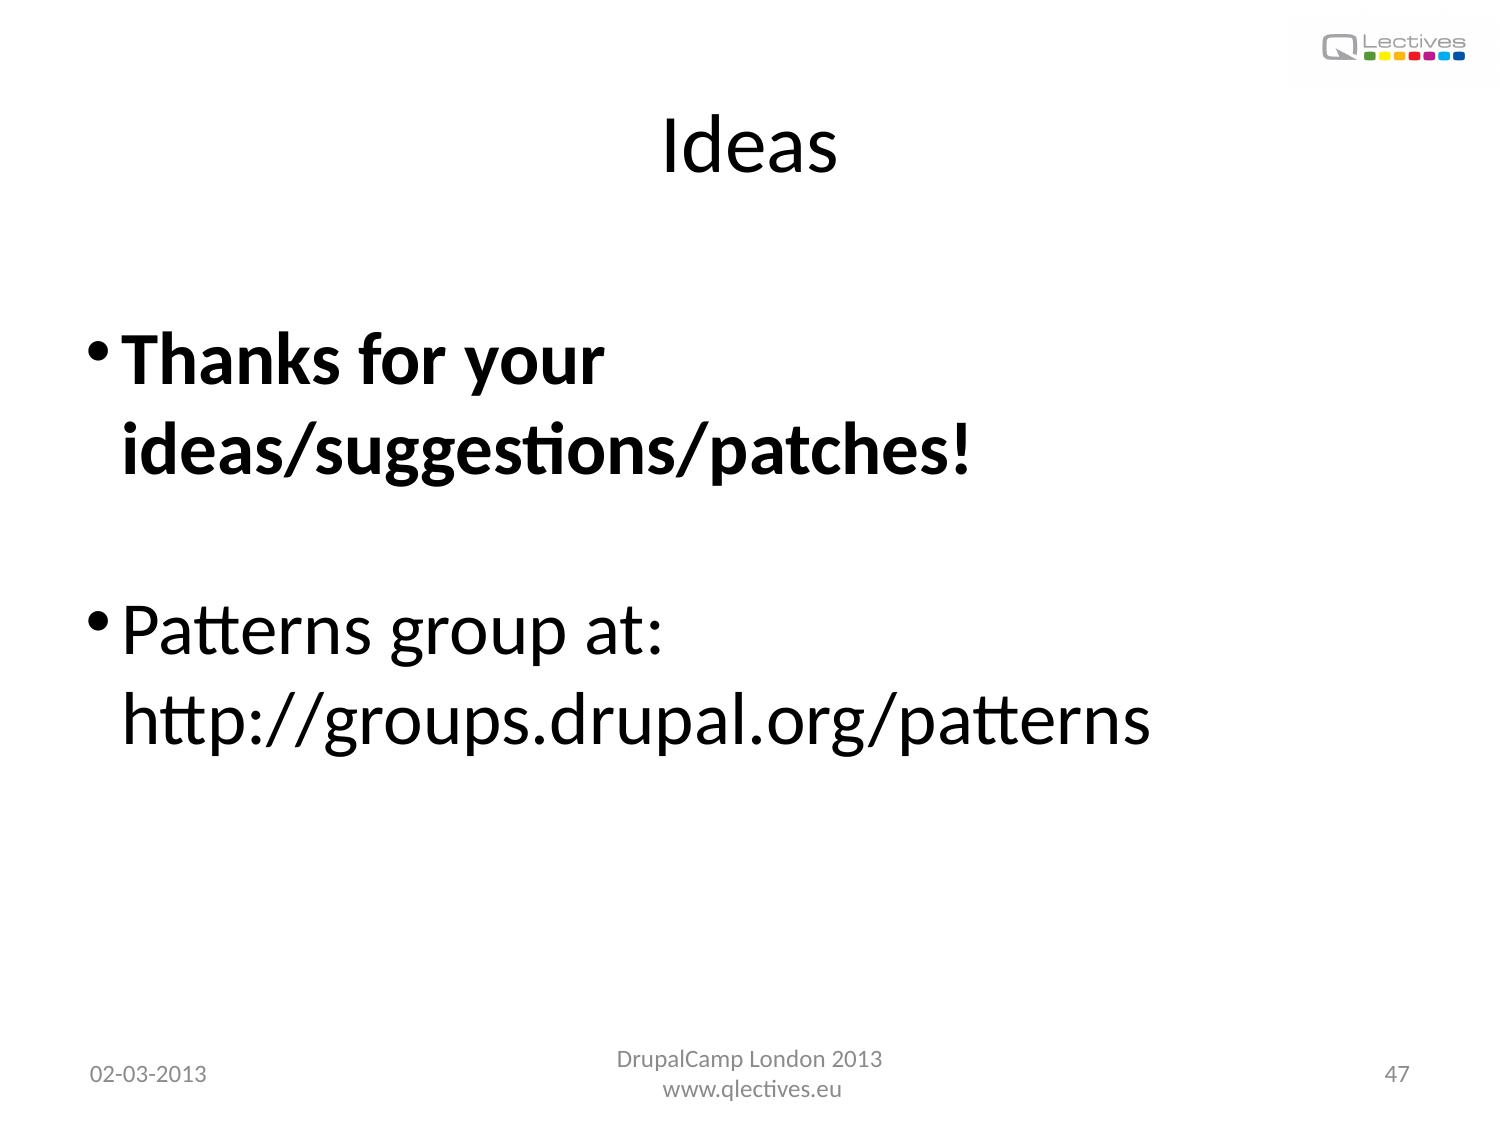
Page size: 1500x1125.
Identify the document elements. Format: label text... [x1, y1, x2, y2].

text_box 02-03-2013 [74, 1042, 425, 1103]
text_box Ideas [75, 45, 1425, 212]
text_box Thanks for your ideas/suggestions/patches! Patterns group at: http://groups.drupal.org/patterns [70, 212, 1434, 955]
text_box <number> [1074, 1042, 1425, 1103]
picture [1288, 9, 1500, 90]
text_box DrupalCamp London 2013 www.qlectives.eu [512, 1042, 988, 1103]
